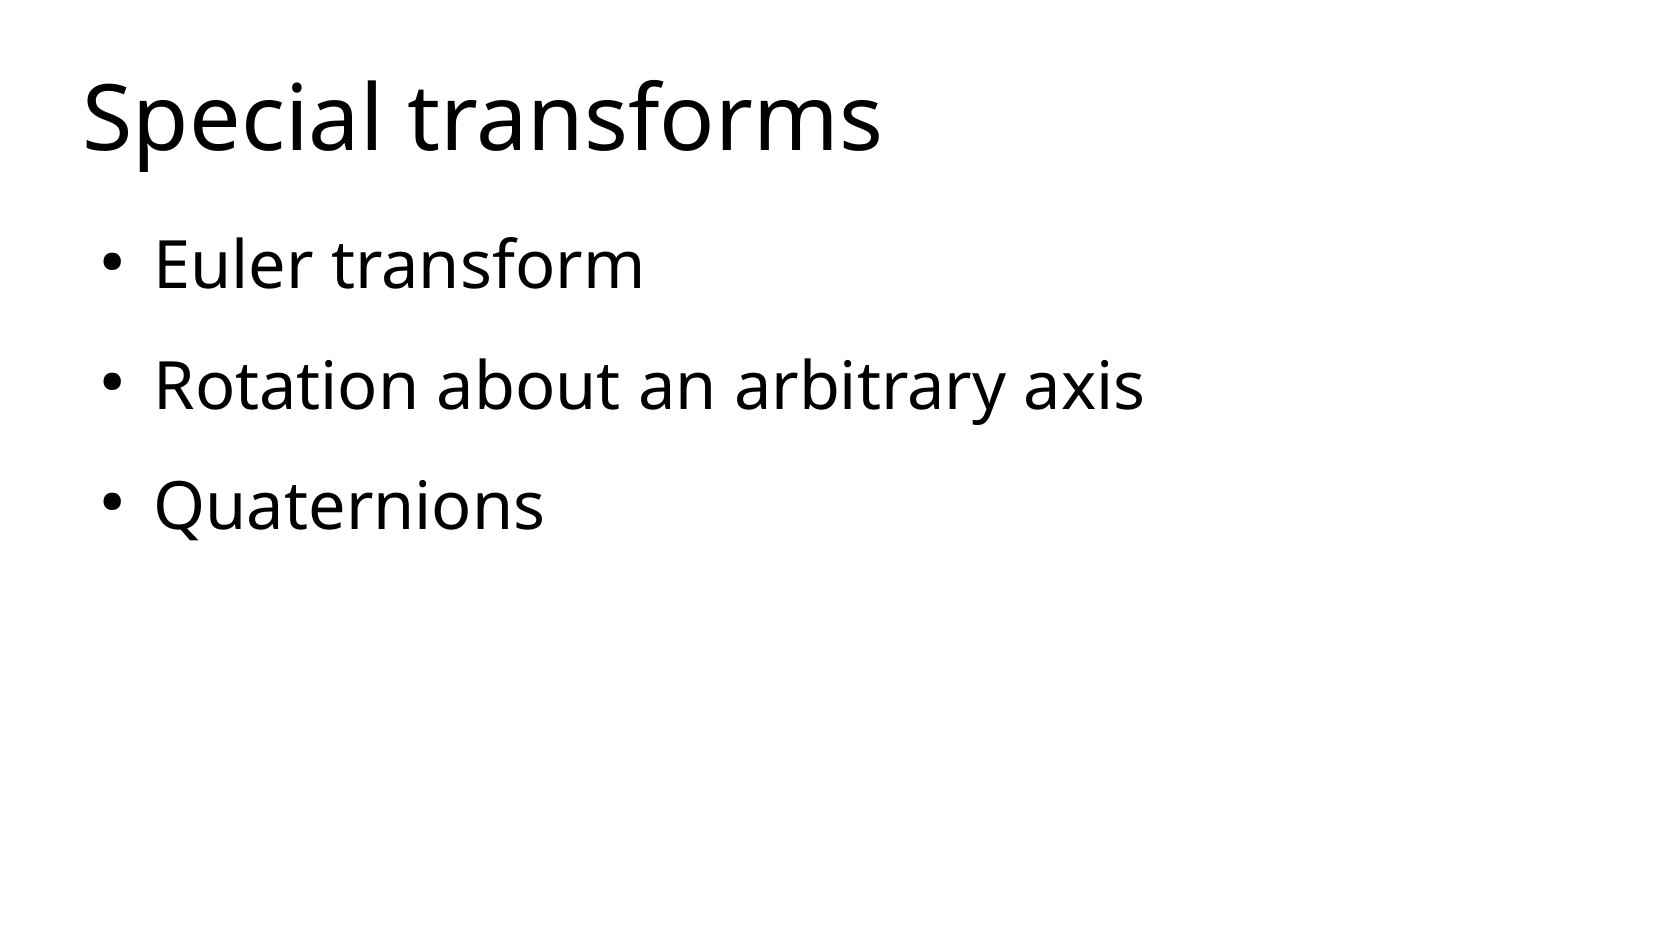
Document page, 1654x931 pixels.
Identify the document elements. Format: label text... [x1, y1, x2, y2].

title Special transforms [82, 37, 1571, 193]
list Euler transform Rotation about an arbitrary axis Quaternions [82, 217, 1571, 758]
